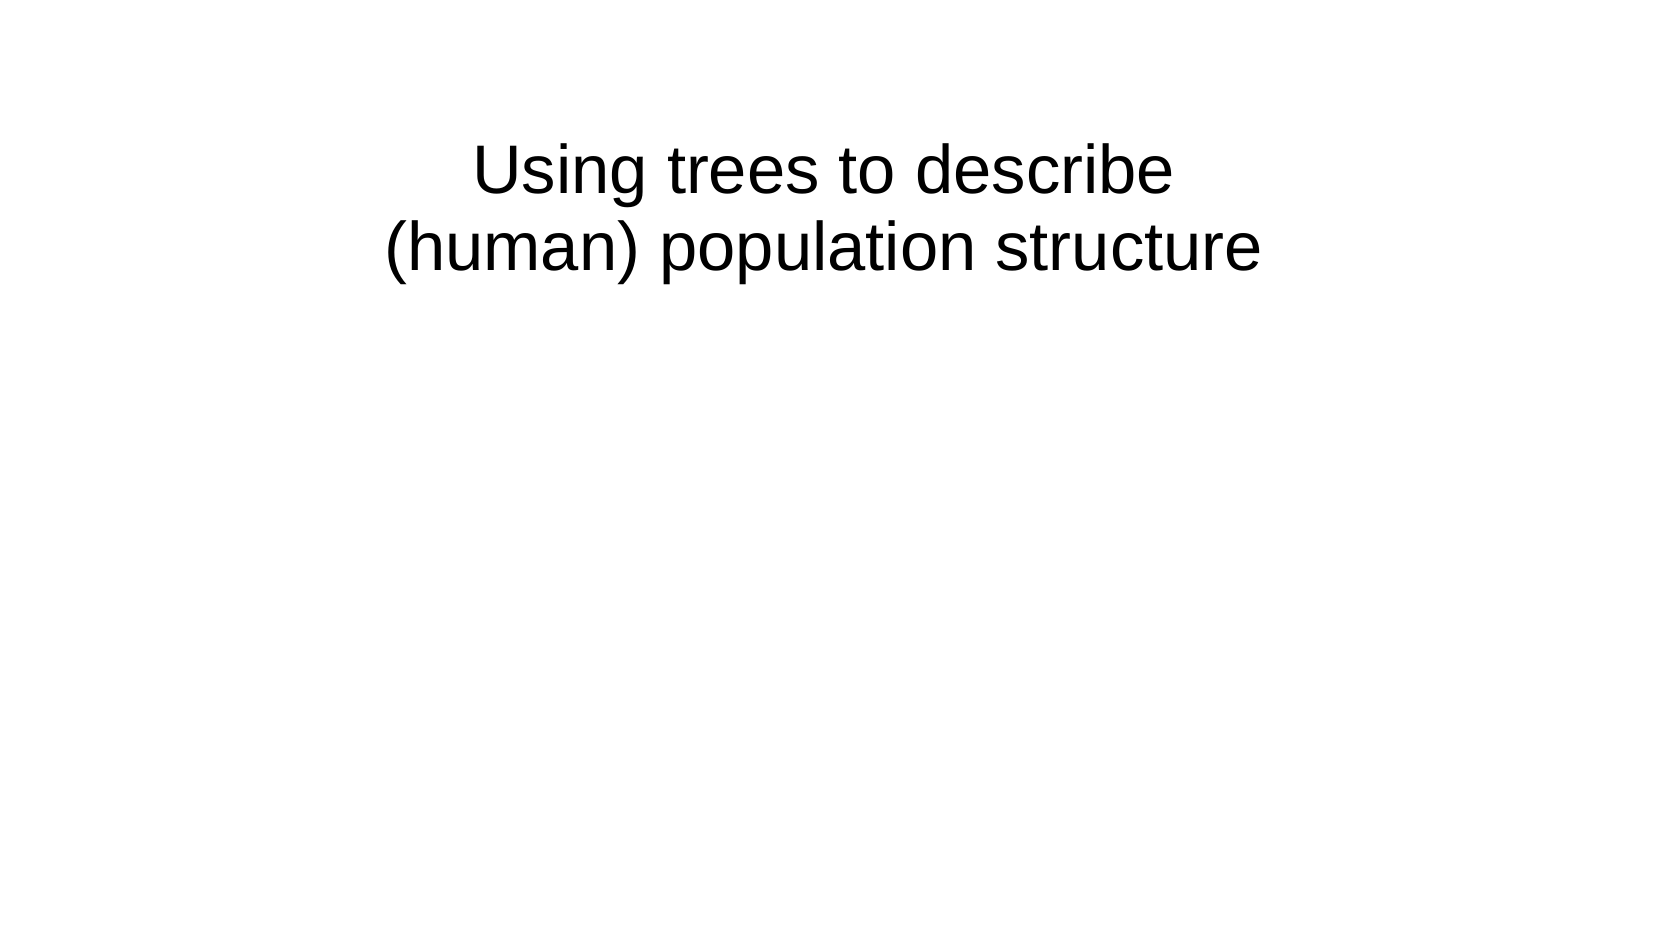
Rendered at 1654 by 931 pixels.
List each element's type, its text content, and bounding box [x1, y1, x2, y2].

title Using trees to describe (human) population structure [53, 130, 1595, 286]
